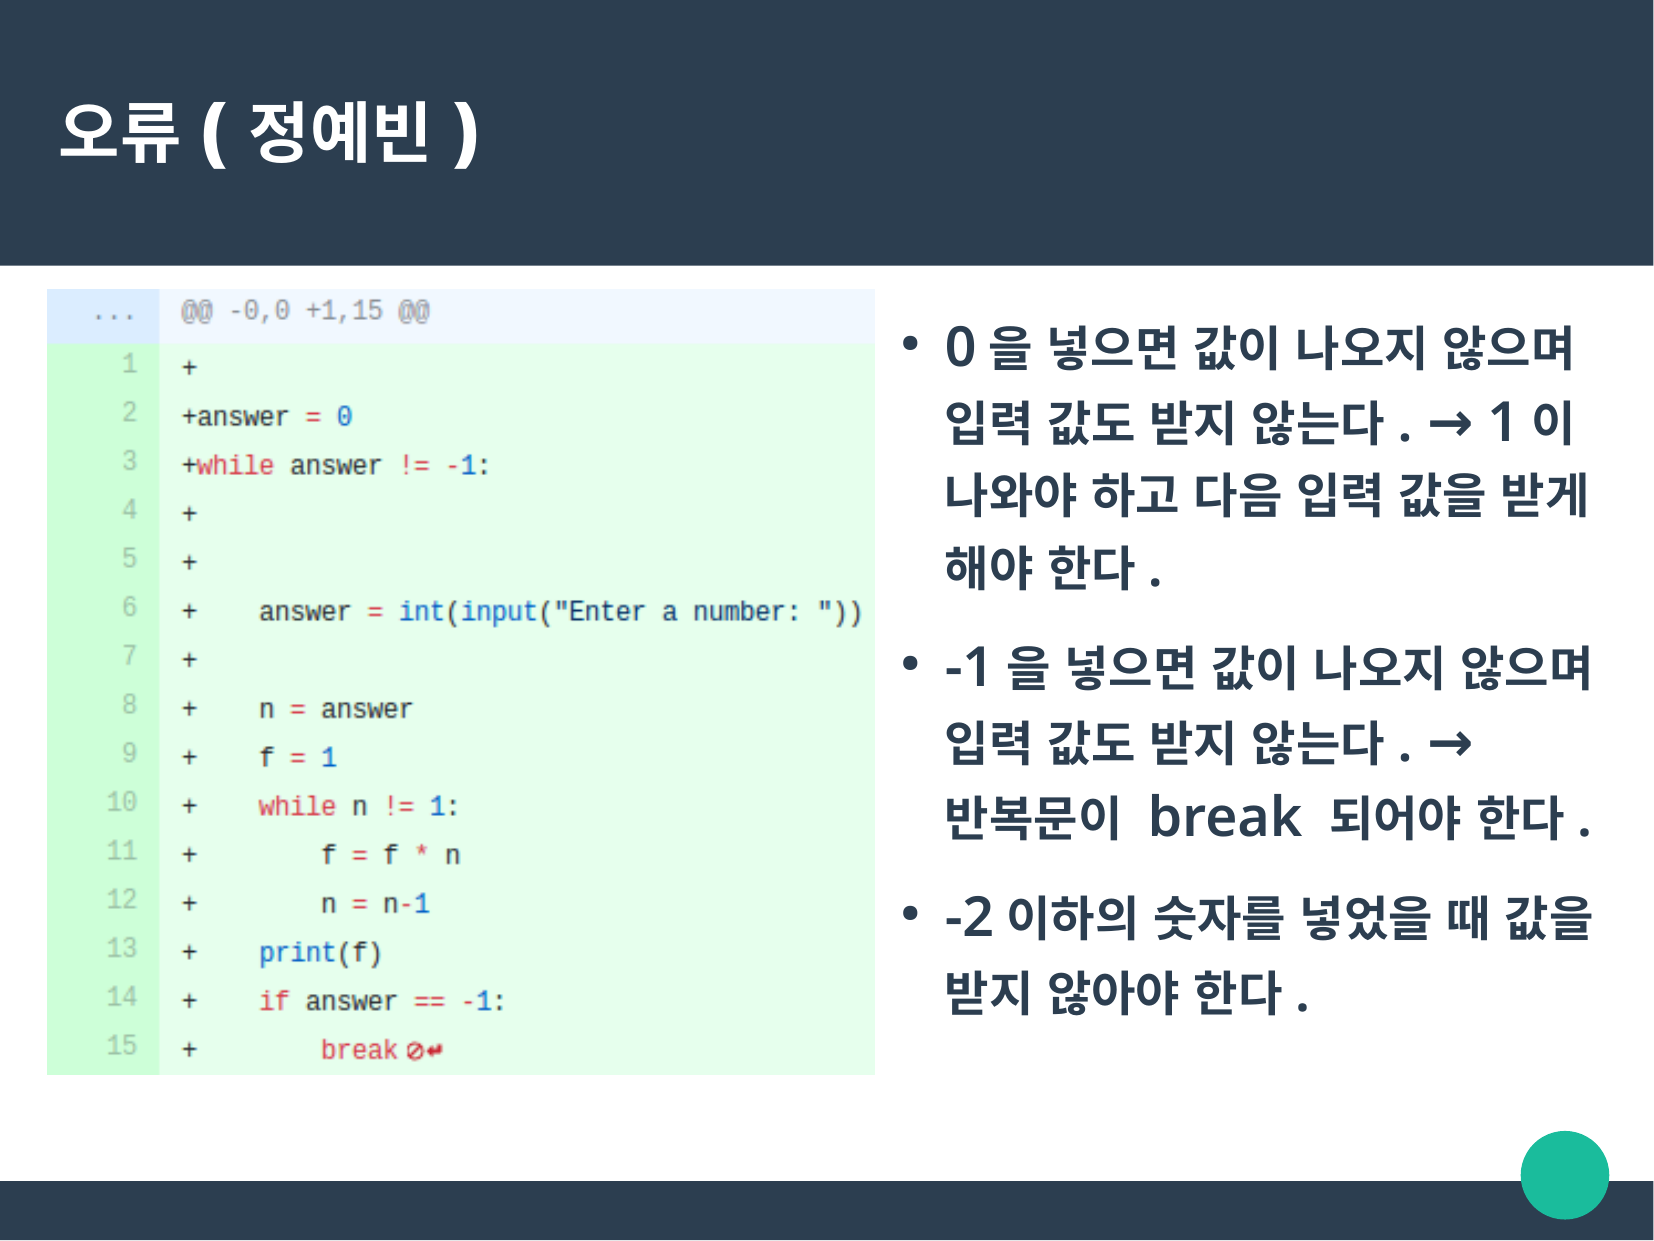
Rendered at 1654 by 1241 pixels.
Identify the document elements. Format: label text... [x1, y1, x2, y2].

title 오류(정예빈) [59, 49, 1595, 207]
list 0을 넣으면 값이 나오지 않으며 입력 값도 받지 않는다. → 1이 나와야 하고 다음 입력 값을 받게 해야 한다. -1을 넣으면 값이 나오지 않으며 입력 값도 받지 않는다. → 반복문이 break 되어야 한다. -2이하의 숫자를 넣었을 때 값을 받지 않아야 한다. [885, 307, 1595, 1097]
picture [47, 289, 875, 1075]
